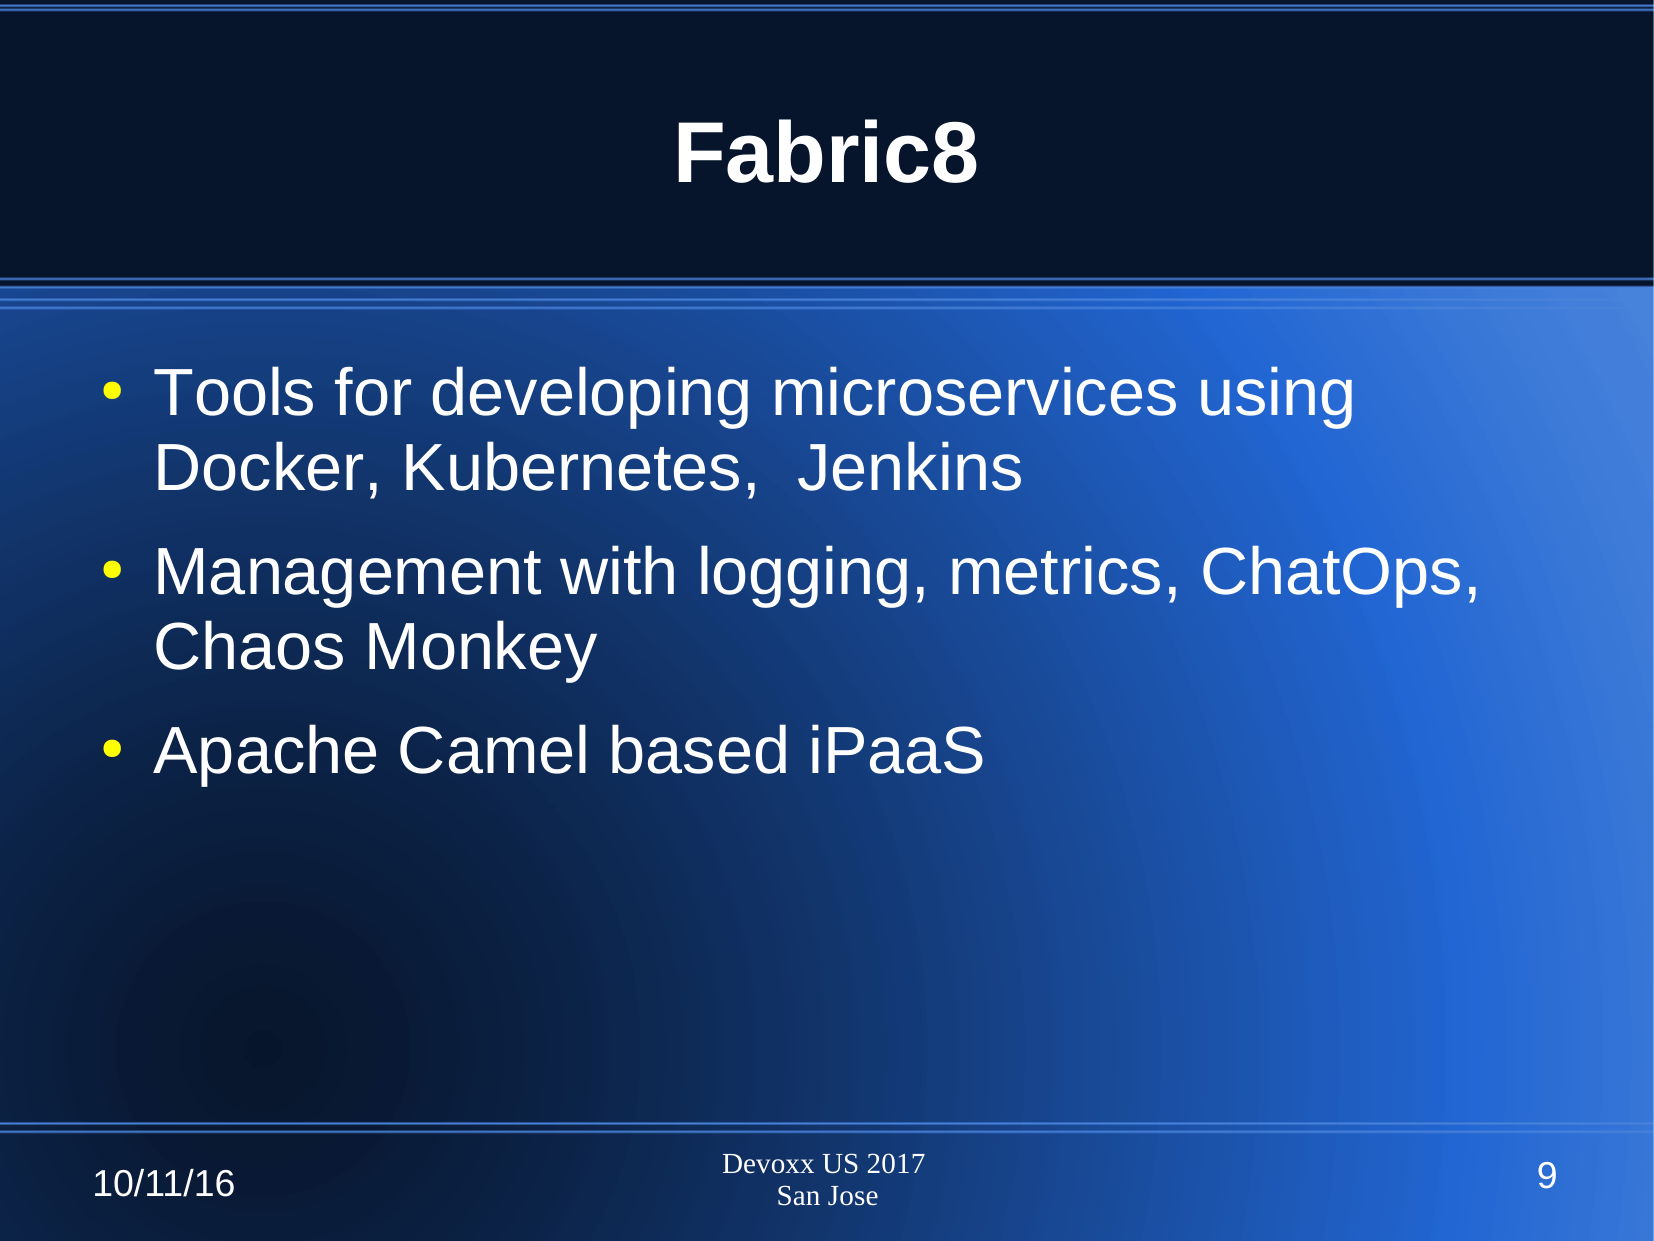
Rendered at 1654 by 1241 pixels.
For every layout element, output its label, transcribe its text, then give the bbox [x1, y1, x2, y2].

picture [0, 0, 1654, 1241]
title Fabric8 [82, 49, 1571, 257]
list Tools for developing microservices using Docker, Kubernetes, Jenkins Management with logging, metrics, ChatOps, Chaos Monkey Apache Camel based iPaaS [82, 355, 1571, 1058]
